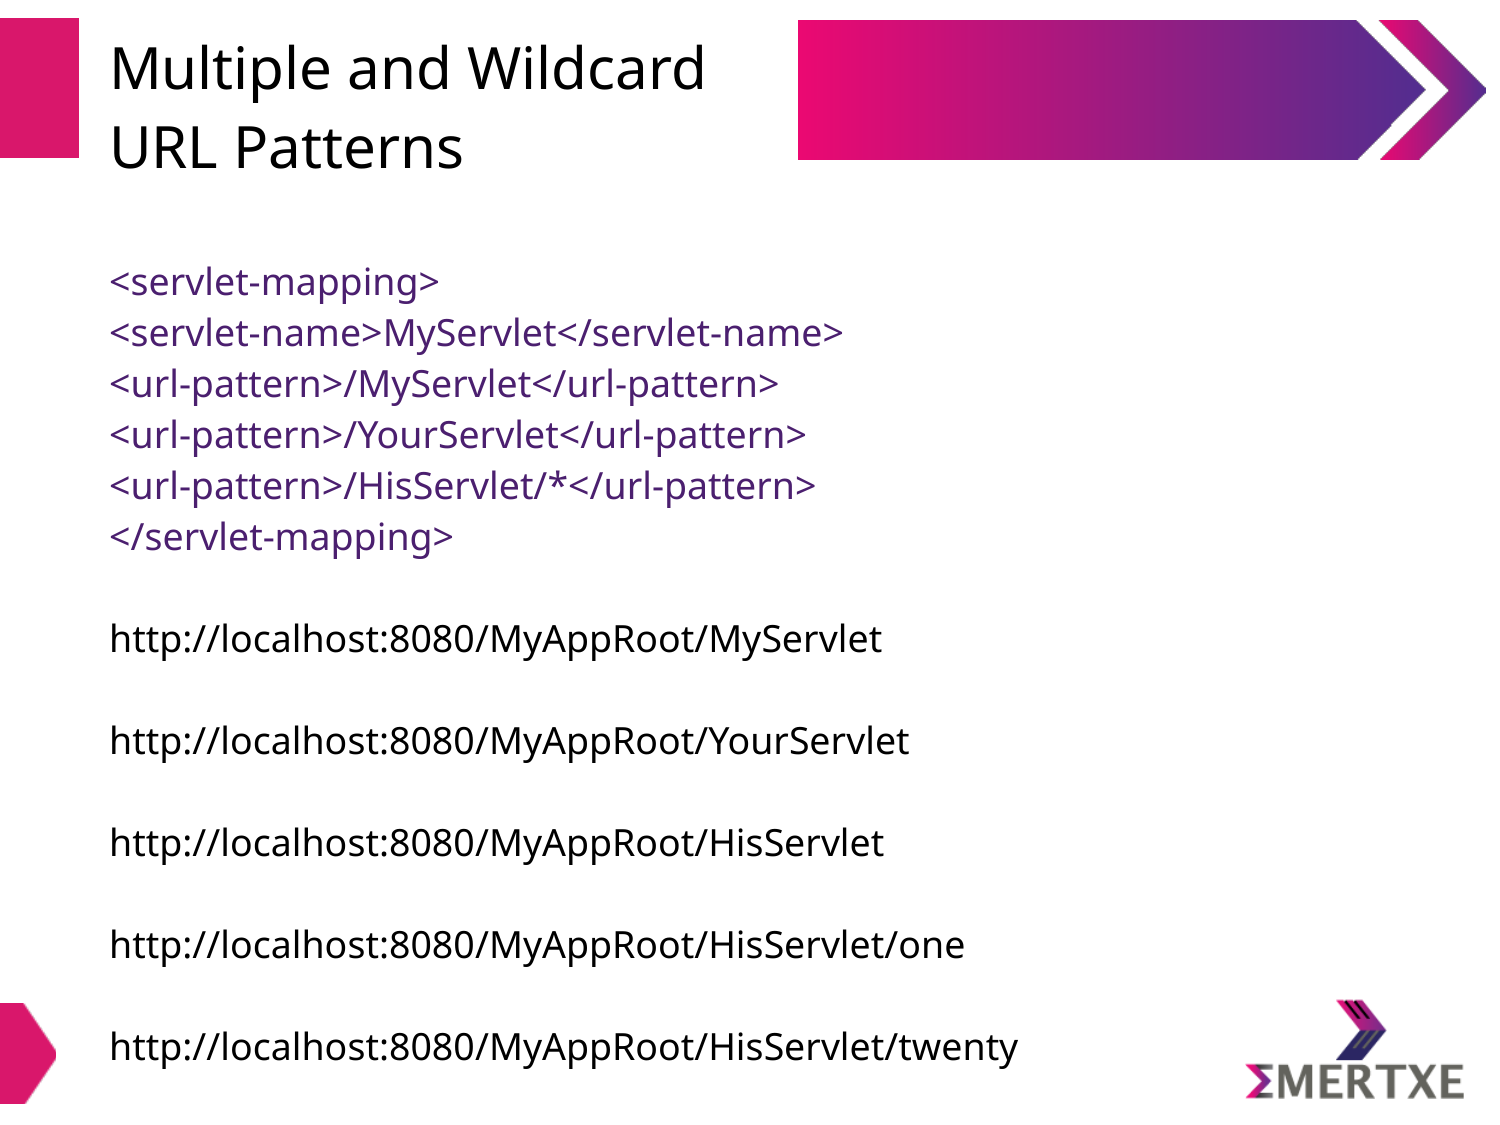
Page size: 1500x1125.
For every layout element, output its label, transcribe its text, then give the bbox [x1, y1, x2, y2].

picture [1245, 996, 1465, 1099]
text_box Multiple and Wildcard URL Patterns [94, 20, 768, 239]
picture [798, 20, 1486, 160]
text_box <servlet-mapping> <servlet-name>MyServlet</servlet-name> <url-pattern>/MyServlet</url-pattern> <url-pattern>/YourServlet</url-pattern> <url-pattern>/HisServlet/*</url-pattern> </servlet-mapping> http://localhost:8080/MyAppRoot/MyServlet http://localhost:8080/MyAppRoot/YourServlet http://localhost:8080/MyAppRoot/HisServlet http://localhost:8080/MyAppRoot/HisServlet/one http://localhost:8080/MyAppRoot/HisServlet/twenty [94, 248, 1382, 1051]
